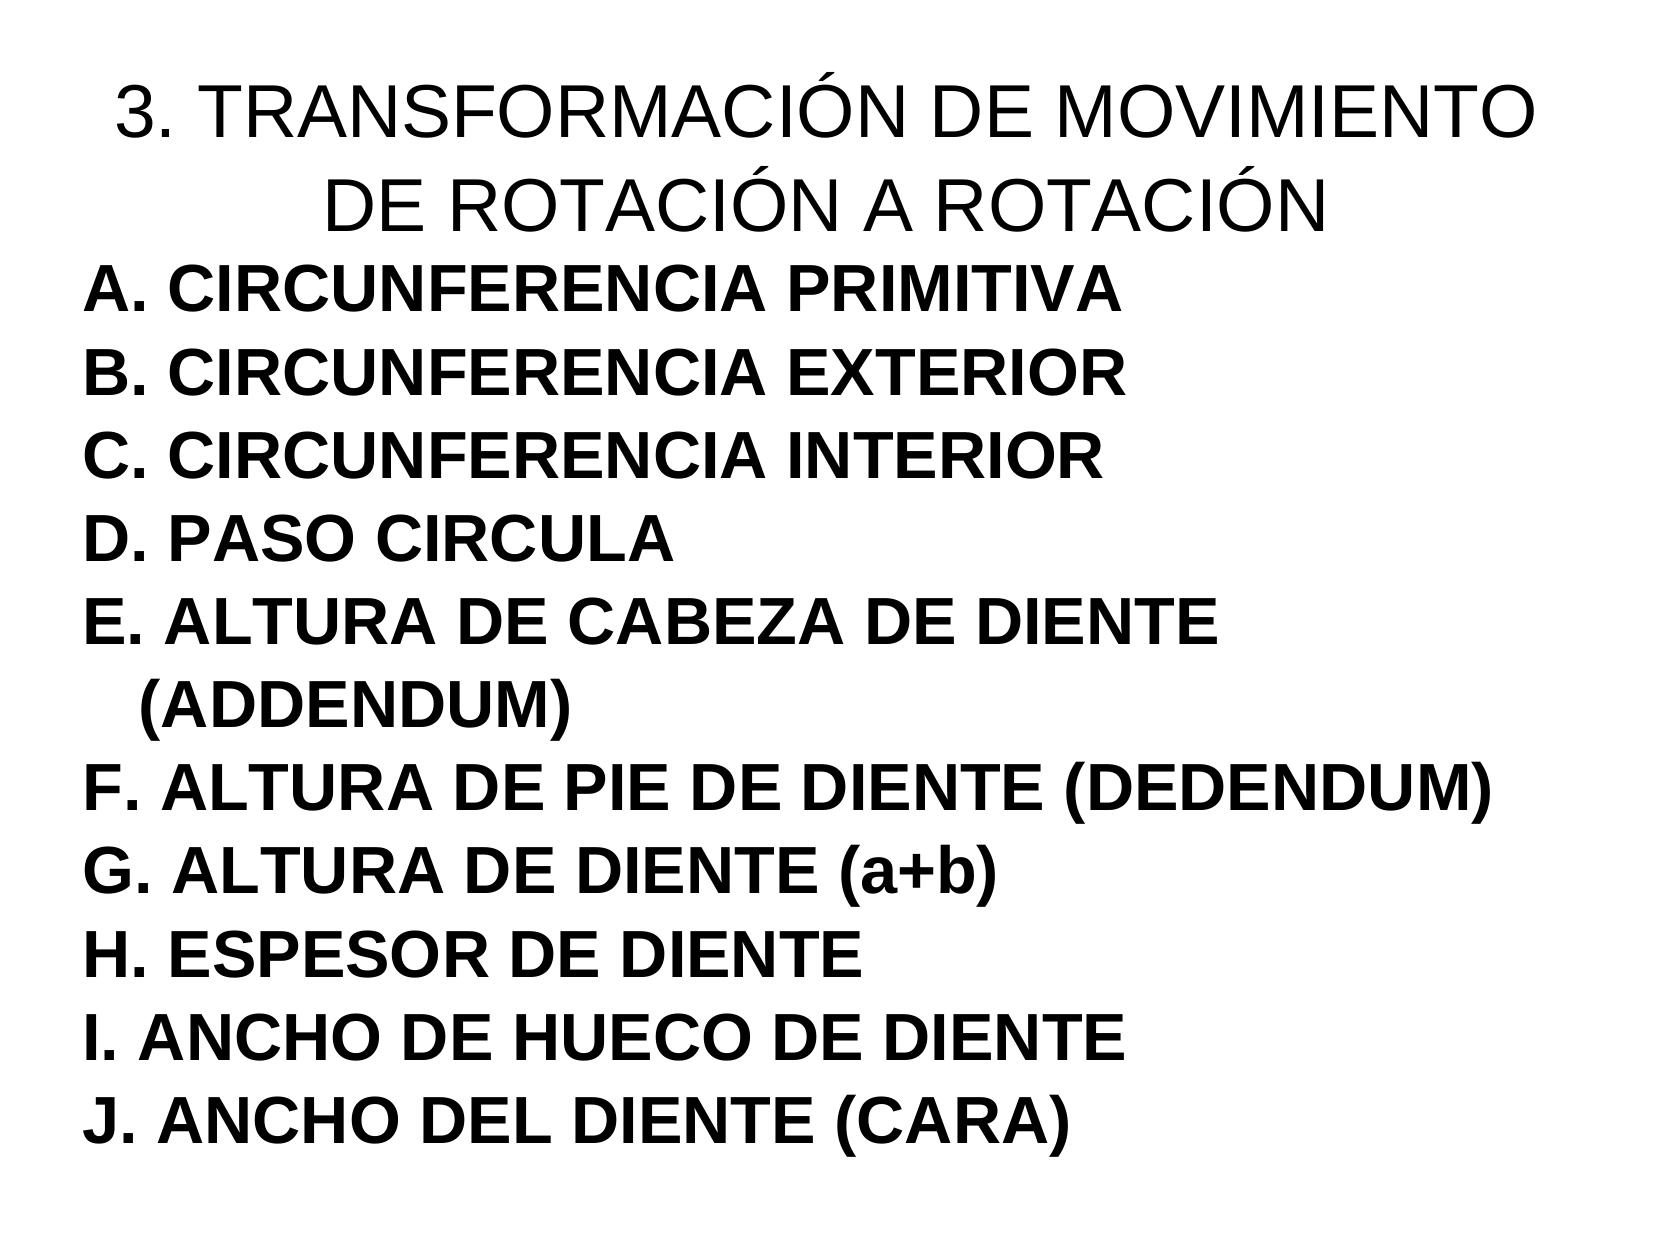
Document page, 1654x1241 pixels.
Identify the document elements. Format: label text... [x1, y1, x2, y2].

subtitle A. CIRCUNFERENCIA PRIMITIVA B. CIRCUNFERENCIA EXTERIOR C. CIRCUNFERENCIA INTERIOR D. PASO CIRCULA E. ALTURA DE CABEZA DE DIENTE (ADDENDUM) F. ALTURA DE PIE DE DIENTE (DEDENDUM) G. ALTURA DE DIENTE (a+b) H. ESPESOR DE DIENTE I. ANCHO DE HUECO DE DIENTE J. ANCHO DEL DIENTE (CARA) [82, 242, 1571, 1157]
title 3. TRANSFORMACIÓN DE MOVIMIENTO DE ROTACIÓN A ROTACIÓN [82, 45, 1571, 242]
